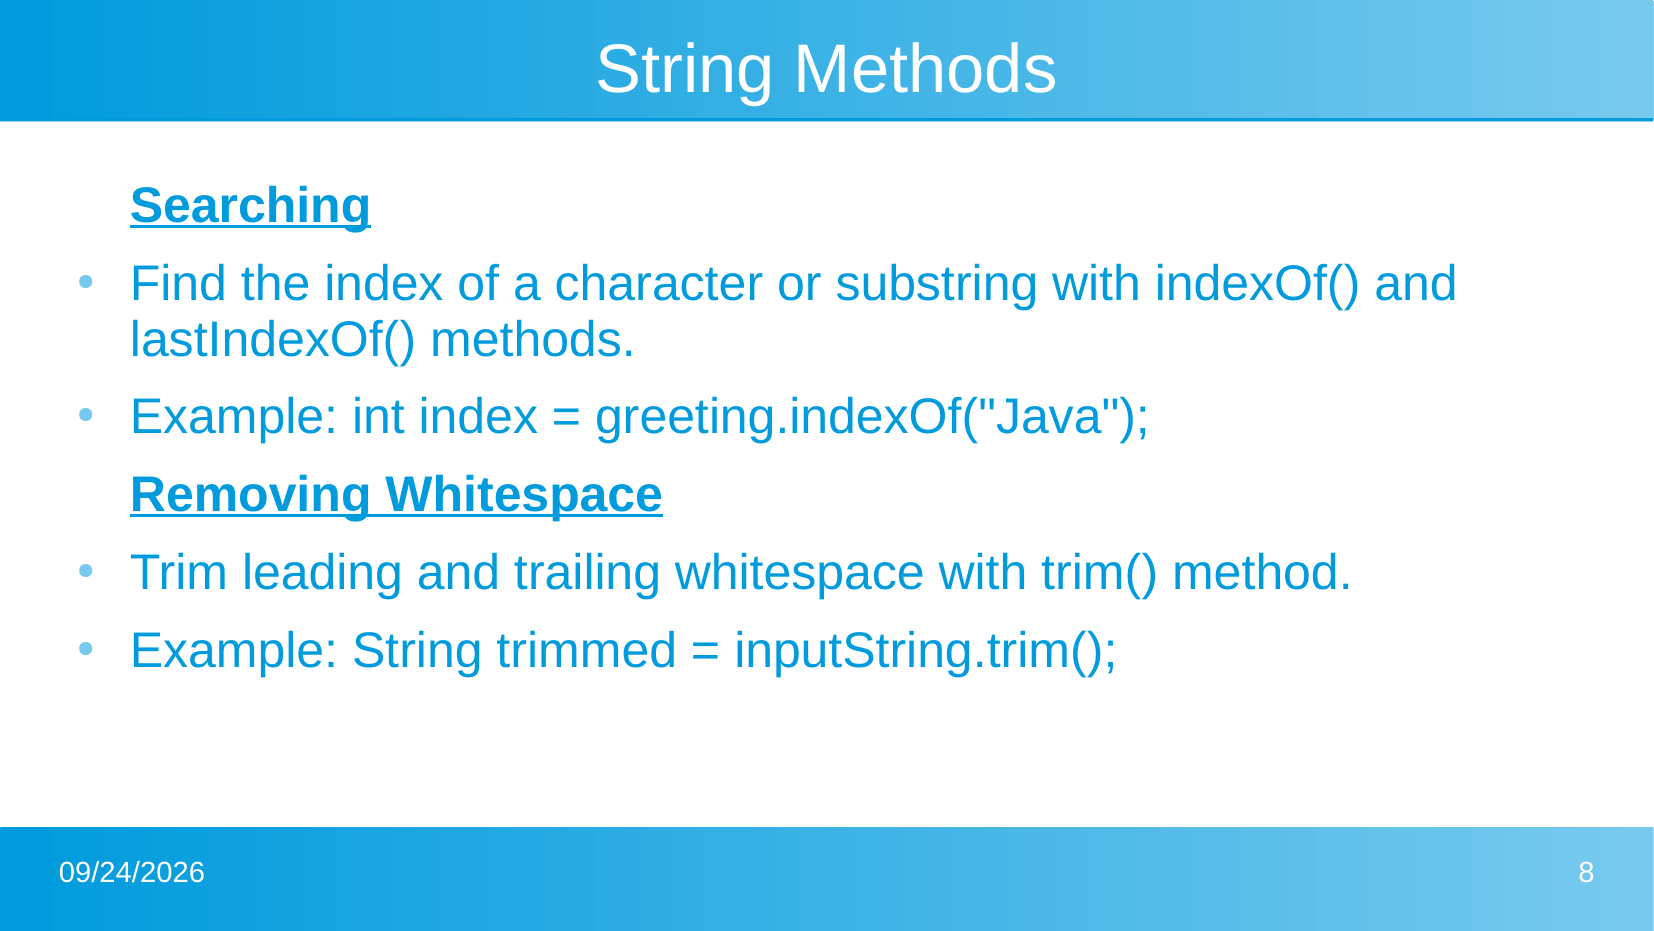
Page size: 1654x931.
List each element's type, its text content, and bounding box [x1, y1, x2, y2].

list Searching Find the index of a character or substring with indexOf() and lastIndexOf() methods. Example: int index = greeting.indexOf("Java"); Removing Whitespace Trim leading and trailing whitespace with trim() method. Example: String trimmed = inputString.trim(); [59, 177, 1595, 768]
title String Methods [59, 29, 1595, 108]
